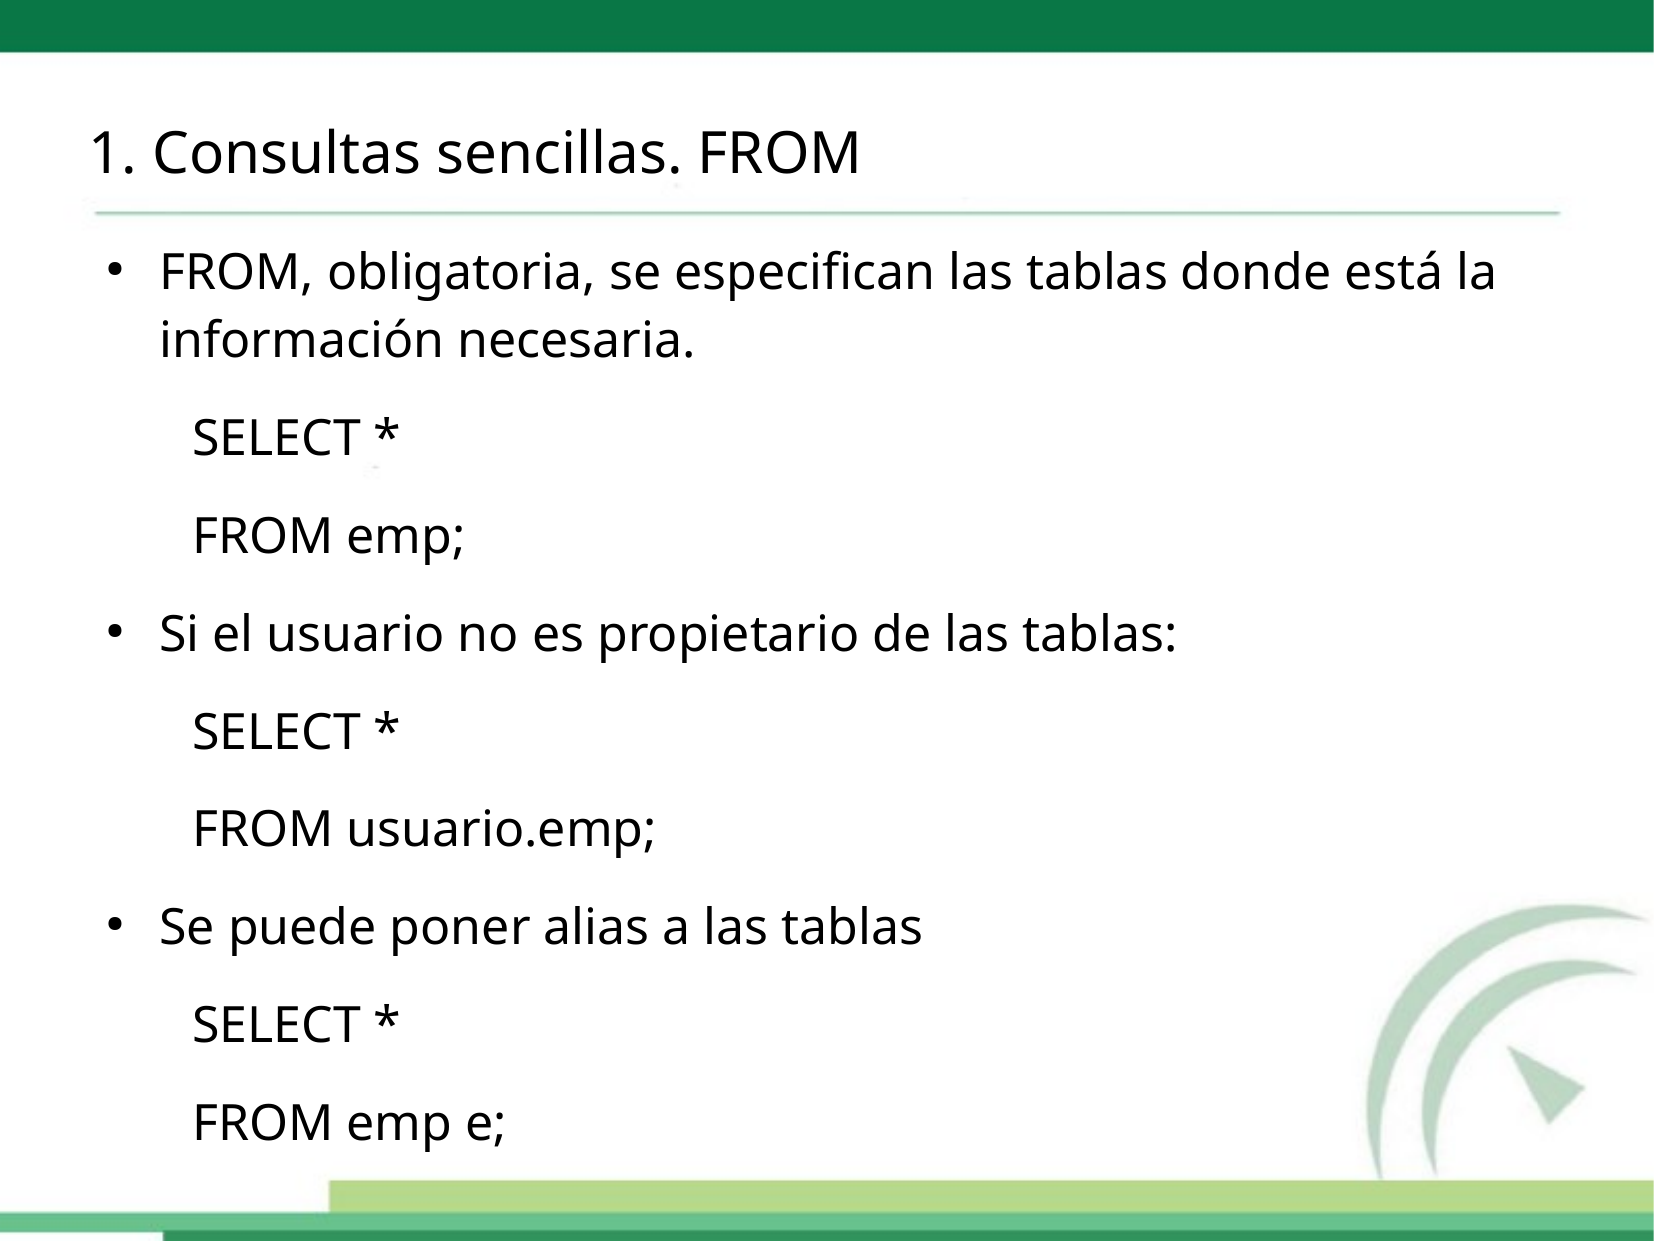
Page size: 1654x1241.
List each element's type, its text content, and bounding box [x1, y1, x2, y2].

title 1. Consultas sencillas. FROM [88, 46, 1577, 236]
list FROM, obligatoria, se especifican las tablas donde está la información necesaria. SELECT * FROM emp; Si el usuario no es propietario de las tablas: SELECT * FROM usuario.emp; Se puede poner alias a las tablas SELECT * FROM emp e; [88, 236, 1577, 1055]
picture [0, 0, 1654, 1241]
